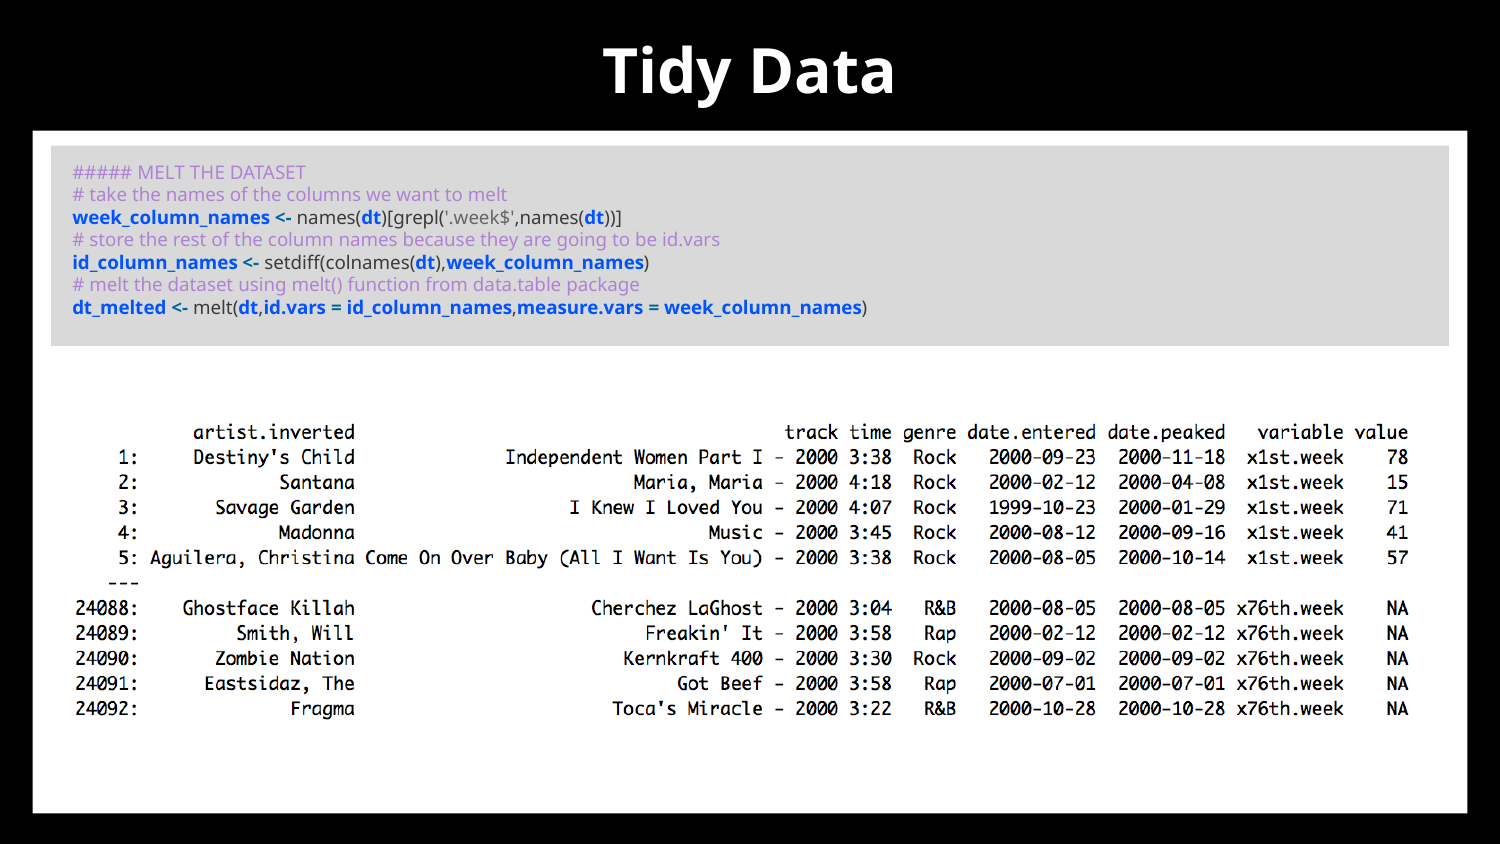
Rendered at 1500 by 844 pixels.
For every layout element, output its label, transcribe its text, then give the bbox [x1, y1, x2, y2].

picture [72, 422, 1428, 722]
text_box ##### MELT THE DATASET # take the names of the columns we want to melt week_column_names <- names(dt)[grepl('.week$',names(dt))] # store the rest of the column names because they are going to be id.vars id_column_names <- setdiff(colnames(dt),week_column_names) # melt the dataset using melt() function from data.table package dt_melted <- melt(dt,id.vars = id_column_names,measure.vars = week_column_names) [51, 145, 1449, 346]
text_box Tidy Data [32, 21, 1468, 116]
